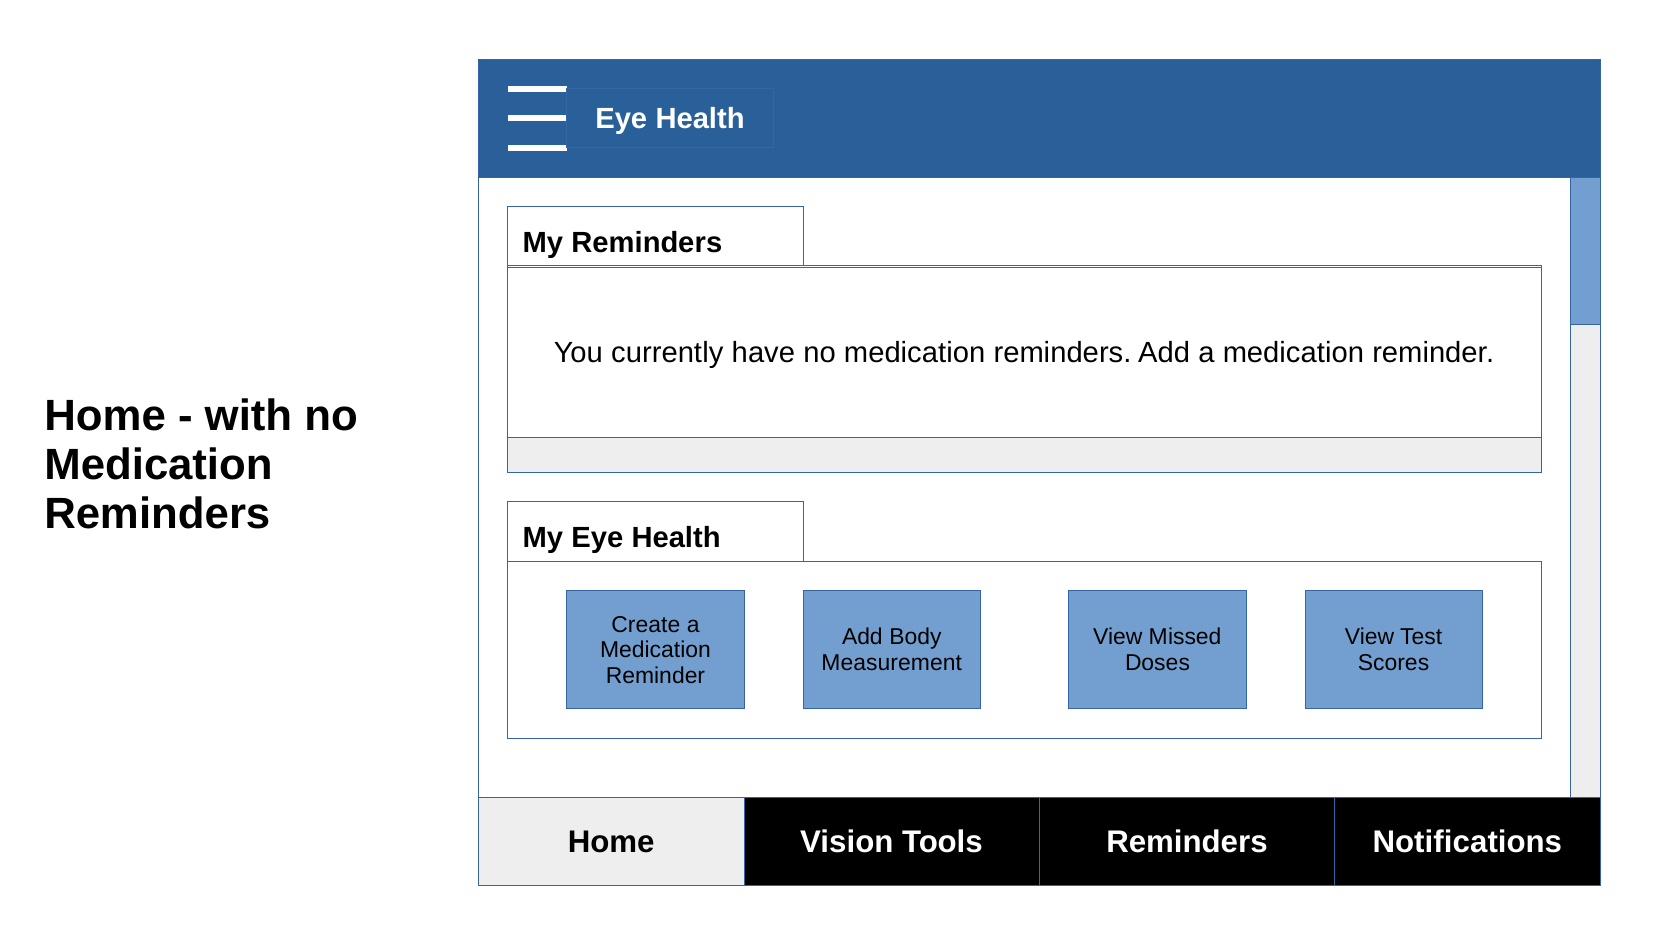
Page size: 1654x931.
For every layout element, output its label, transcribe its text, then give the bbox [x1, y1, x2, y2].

text_box Reminders [1039, 797, 1334, 886]
text_box [478, 59, 1601, 798]
text_box Home - with no Medication Reminders [29, 383, 443, 546]
text_box Eye Health [566, 88, 774, 148]
text_box View Test Scores [1305, 590, 1483, 709]
text_box You currently have no medication reminders. Add a medication reminder. [507, 267, 1542, 438]
text_box My Reminders [507, 206, 804, 266]
text_box Home [478, 797, 744, 886]
text_box Vision Tools [744, 797, 1039, 886]
text_box Add Body Measurement [803, 590, 981, 709]
text_box View Missed Doses [1068, 590, 1247, 709]
text_box Create a Medication Reminder [566, 590, 745, 709]
text_box Notifications [1334, 797, 1601, 886]
text_box My Eye Health [507, 501, 804, 562]
